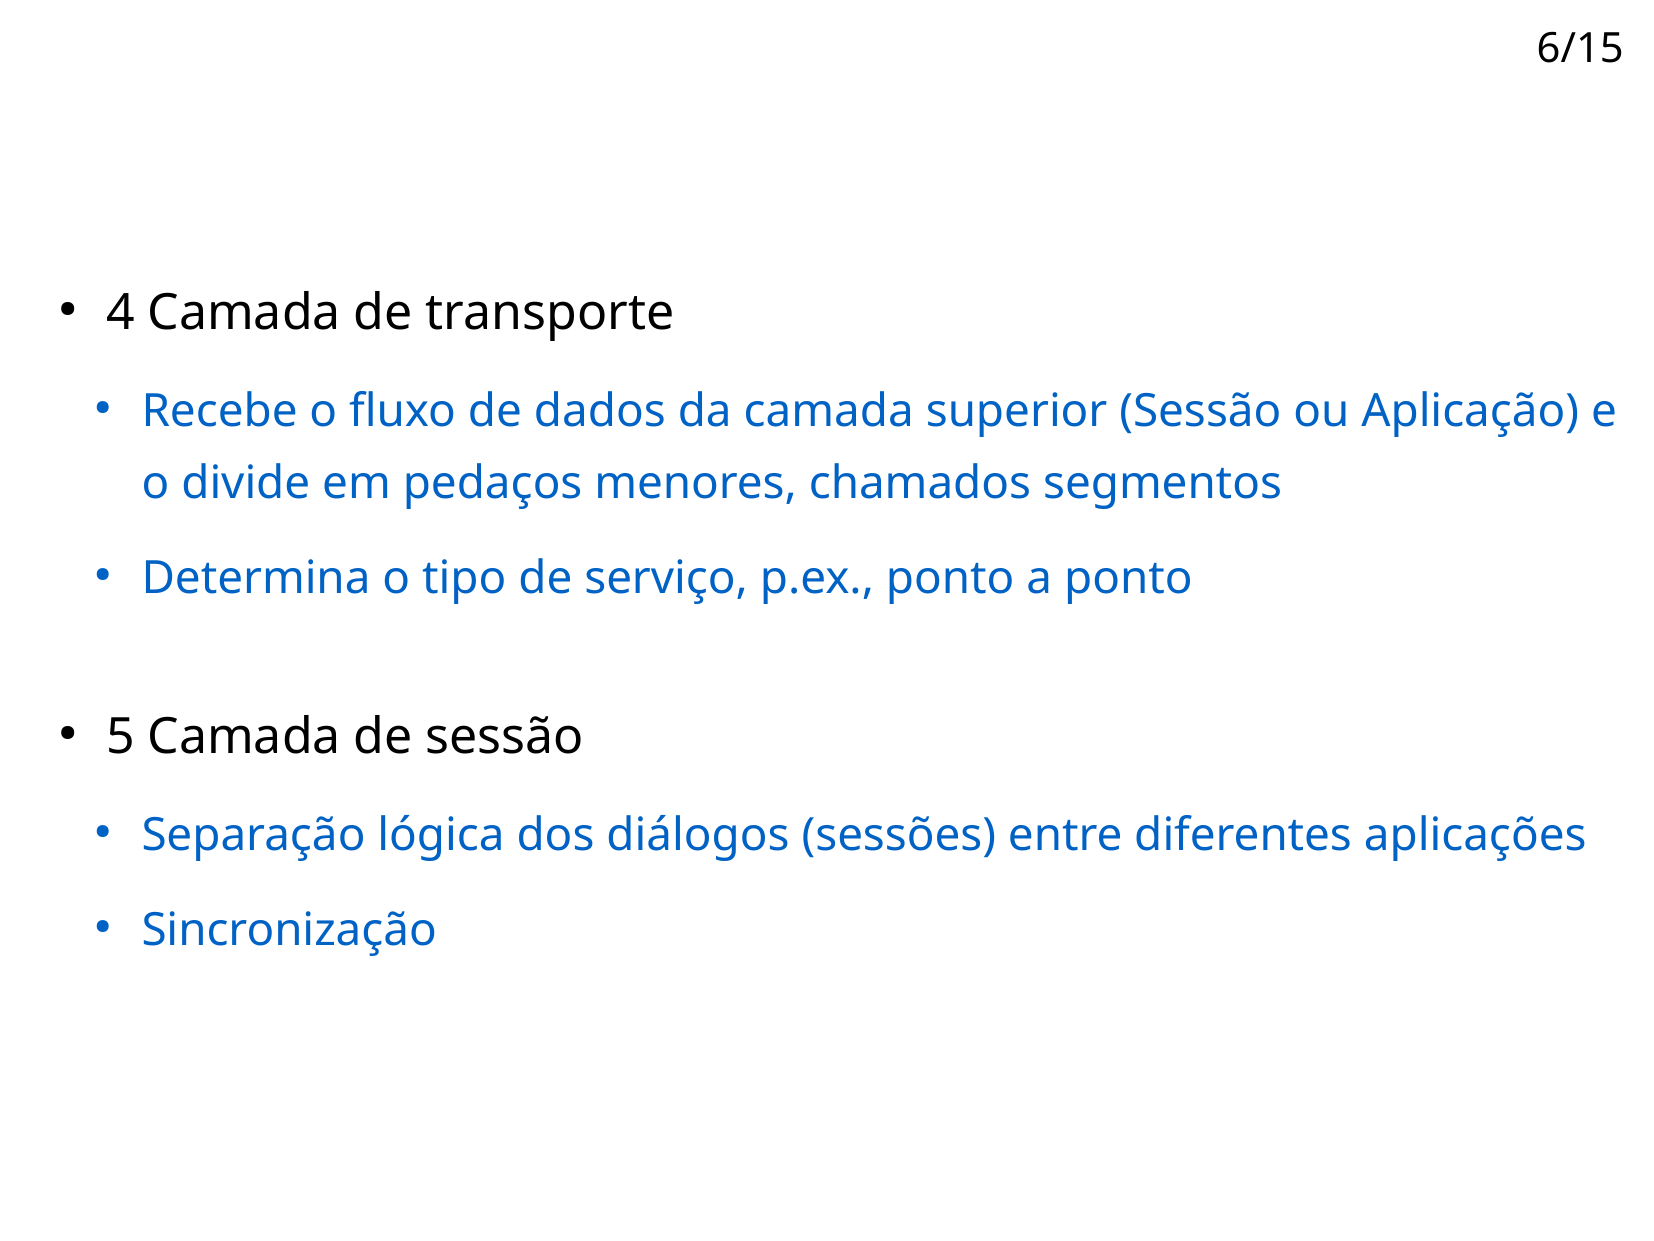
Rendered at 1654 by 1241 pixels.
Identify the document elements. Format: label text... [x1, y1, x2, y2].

list 4 Camada de transporte Recebe o fluxo de dados da camada superior (Sessão ou Aplicação) e o divide em pedaços menores, chamados segmentos Determina o tipo de serviço, p.ex., ponto a ponto 5 Camada de sessão Separação lógica dos diálogos (sessões) entre diferentes aplicações Sincronização [59, 265, 1625, 1211]
